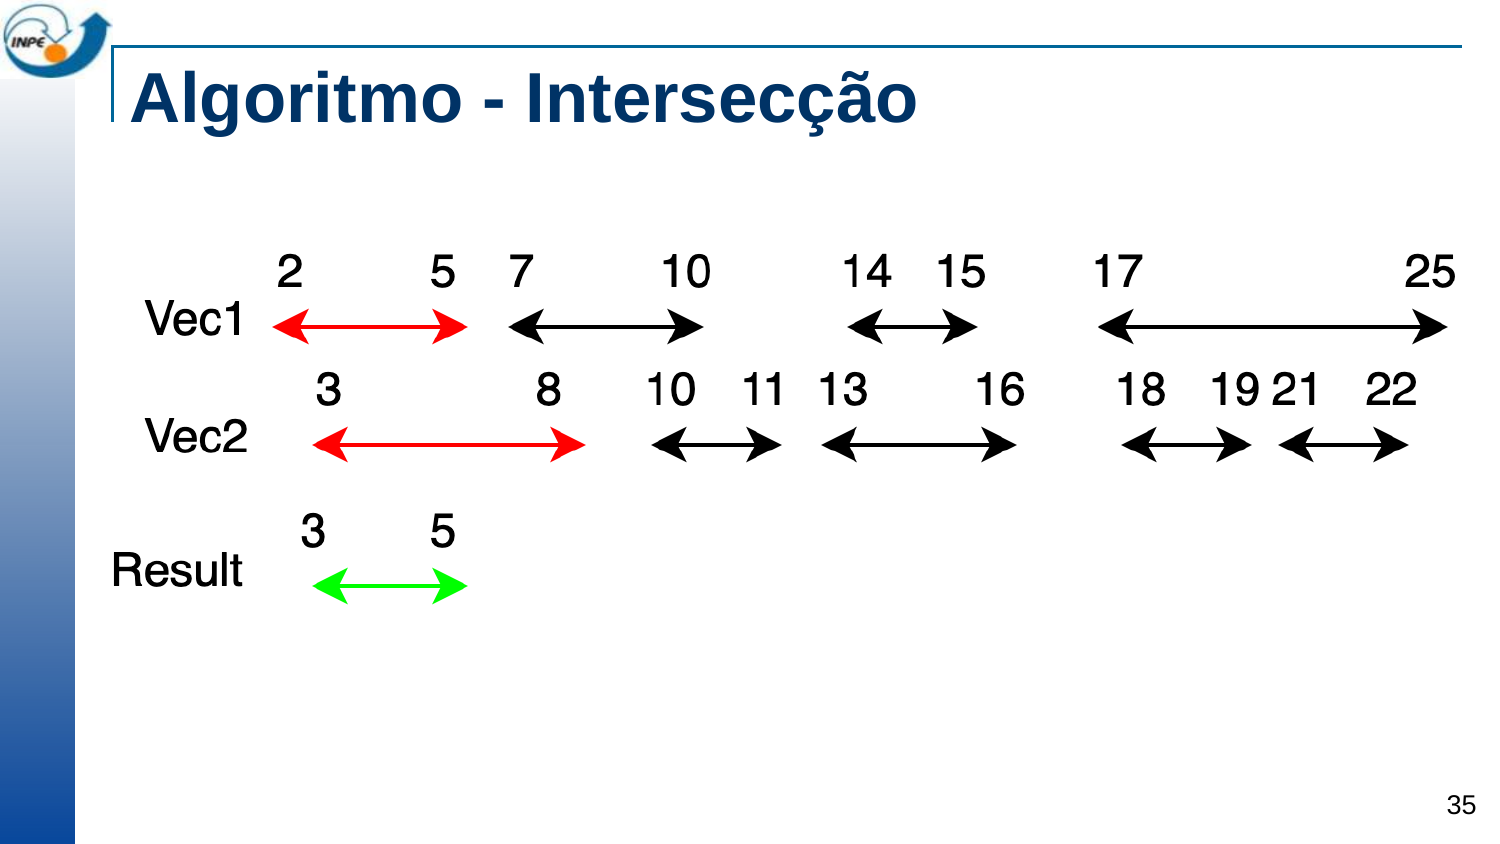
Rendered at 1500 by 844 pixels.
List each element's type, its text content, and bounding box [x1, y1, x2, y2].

title Algoritmo - Intersecção [112, 46, 1450, 141]
picture [72, 224, 1490, 620]
slide_number <number> [1403, 779, 1494, 844]
picture [0, 0, 113, 79]
